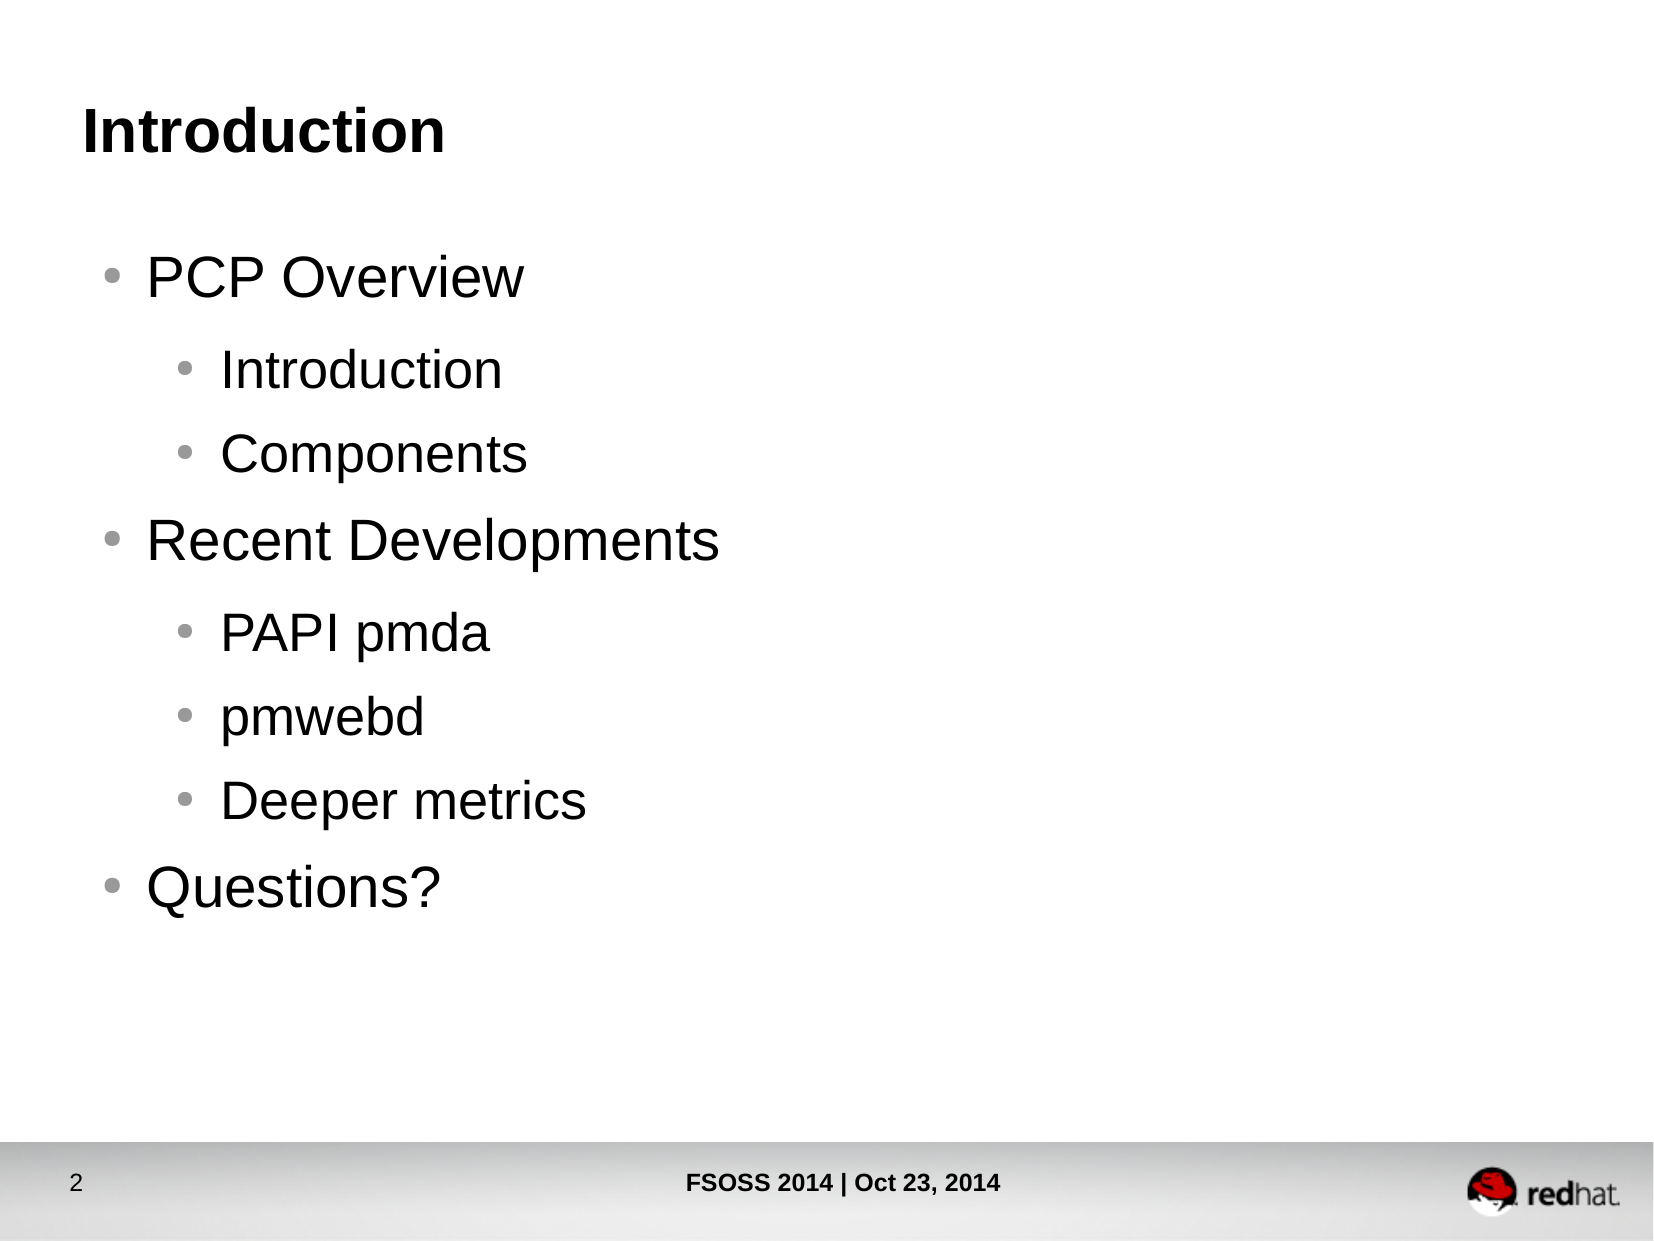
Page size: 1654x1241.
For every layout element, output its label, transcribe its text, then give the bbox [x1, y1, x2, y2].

list PCP Overview Introduction Components Recent Developments PAPI pmda pmwebd Deeper metrics Questions? [86, 244, 1576, 1039]
picture [0, 1142, 1654, 1241]
title Introduction [82, 37, 1571, 226]
